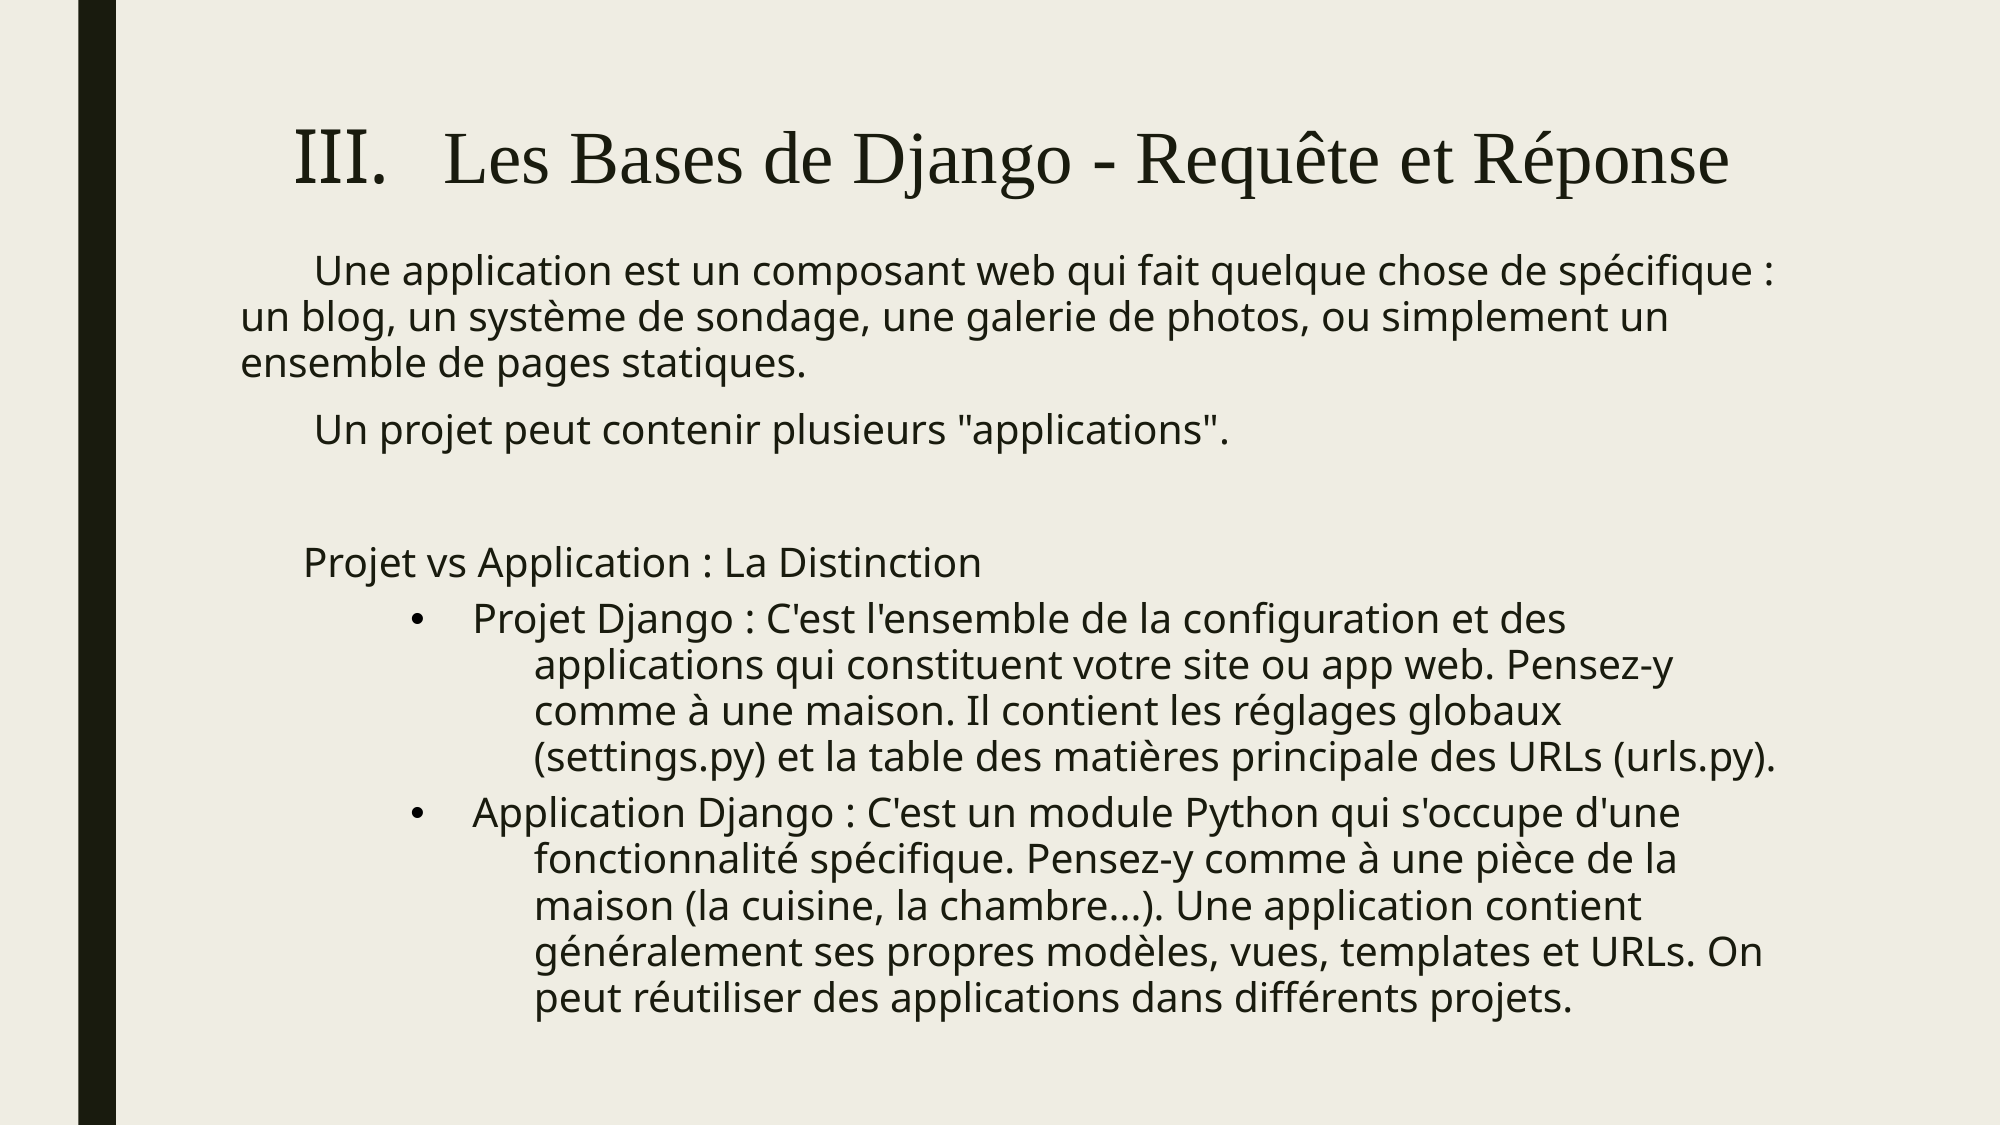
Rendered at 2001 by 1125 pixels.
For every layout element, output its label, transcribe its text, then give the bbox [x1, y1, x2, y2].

list Une application est un composant web qui fait quelque chose de spécifique : un blog, un système de sondage, une galerie de photos, ou simplement un ensemble de pages statiques. Un projet peut contenir plusieurs "applications". Projet vs Application : La Distinction Projet Django : C'est l'ensemble de la configuration et des applications qui constituent votre site ou app web. Pensez-y comme à une maison. Il contient les réglages globaux (settings.py) et la table des matières principale des URLs (urls.py). Application Django : C'est un module Python qui s'occupe d'une fonctionnalité spécifique. Pensez-y comme à une pièce de la maison (la cuisine, la chambre...). Une application contient généralement ses propres modèles, vues, templates et URLs. On peut réutiliser des applications dans différents projets. [225, 241, 1801, 1061]
title III. Les Bases de Django - Requête et Réponse [225, 112, 1801, 241]
